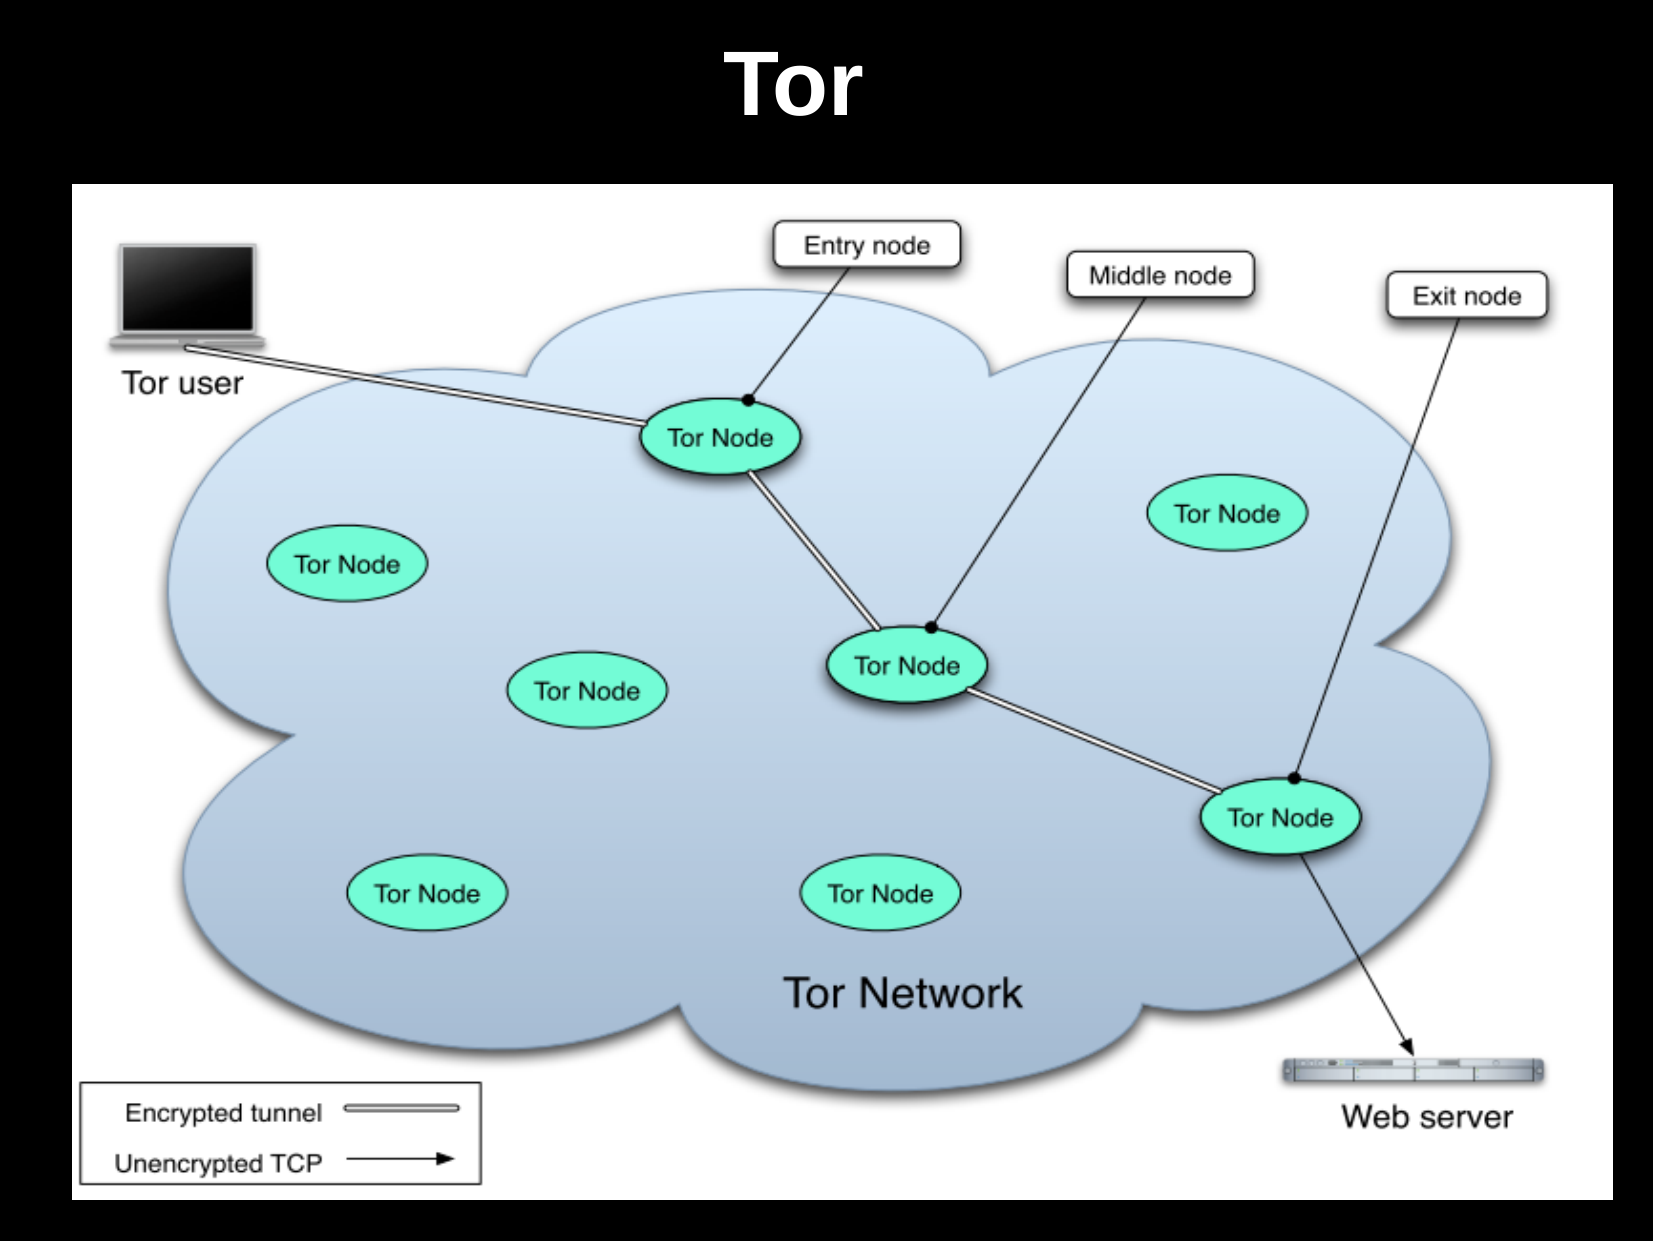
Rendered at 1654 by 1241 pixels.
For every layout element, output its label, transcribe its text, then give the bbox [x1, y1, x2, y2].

picture [72, 184, 1613, 1201]
title Tor [88, 0, 1501, 184]
